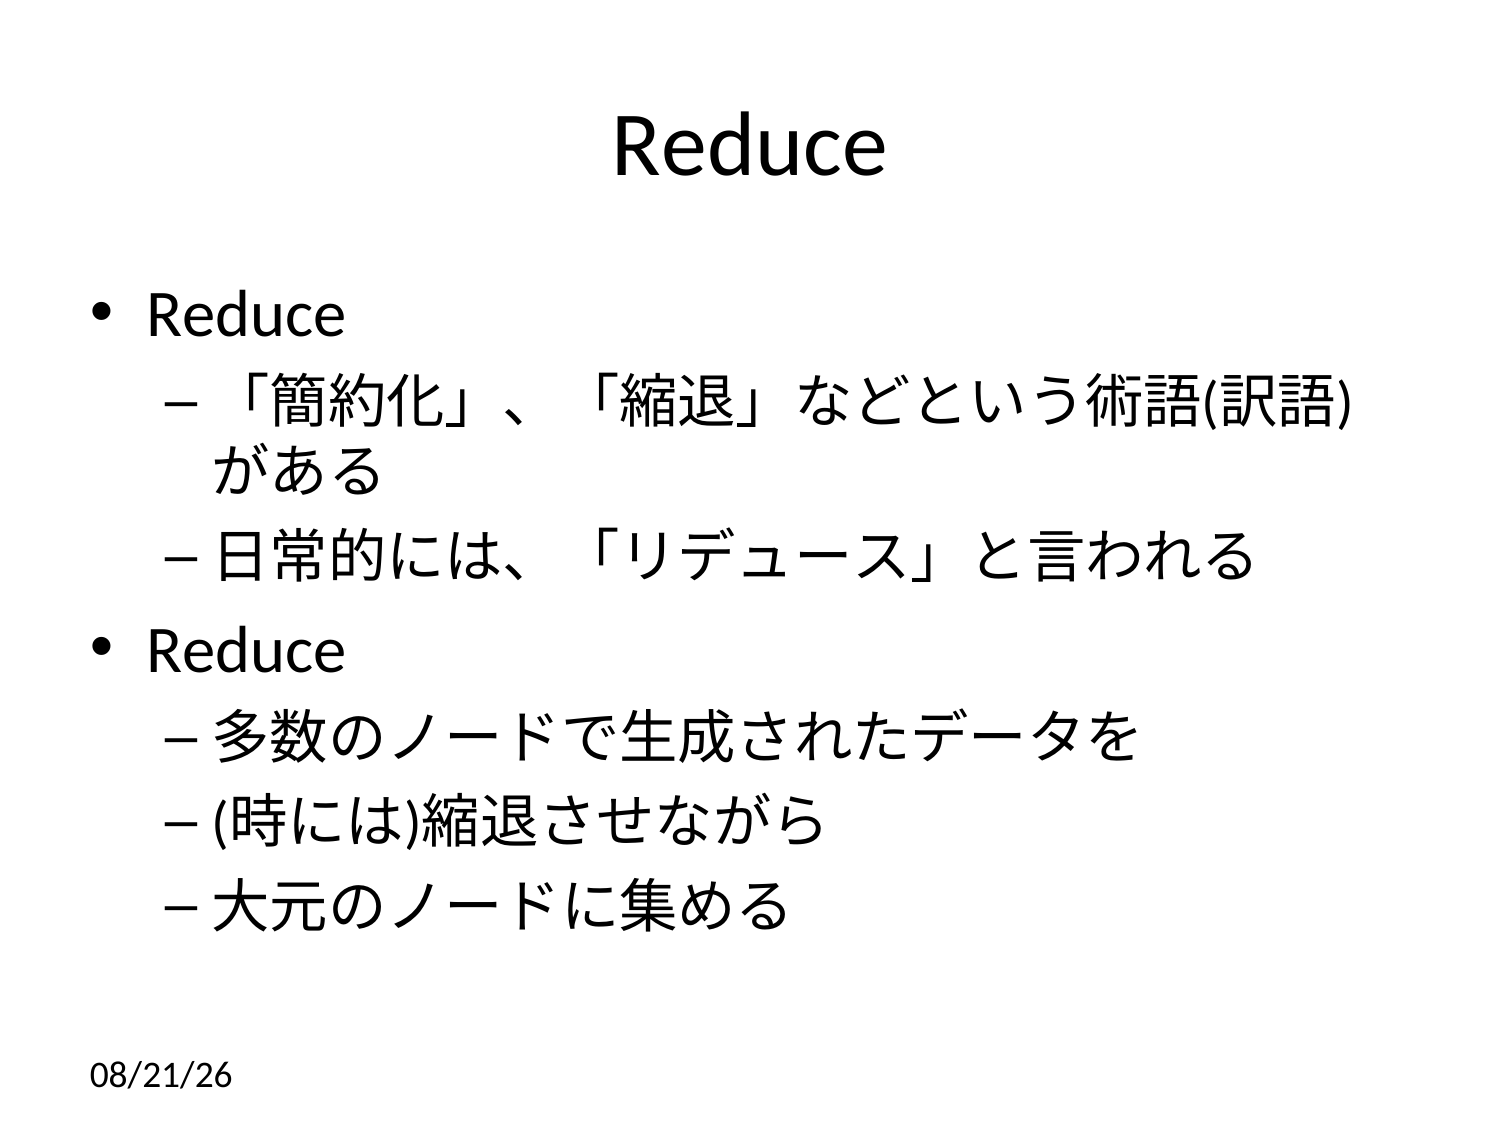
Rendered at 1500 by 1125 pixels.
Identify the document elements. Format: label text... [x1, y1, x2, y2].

list Reduce 「簡約化」、「縮退」などという術語(訳語)がある 日常的には、「リデュース」と言われる Reduce 多数のノードで生成されたデータを (時には)縮退させながら 大元のノードに集める [75, 262, 1426, 1006]
title Reduce [75, 21, 1426, 257]
